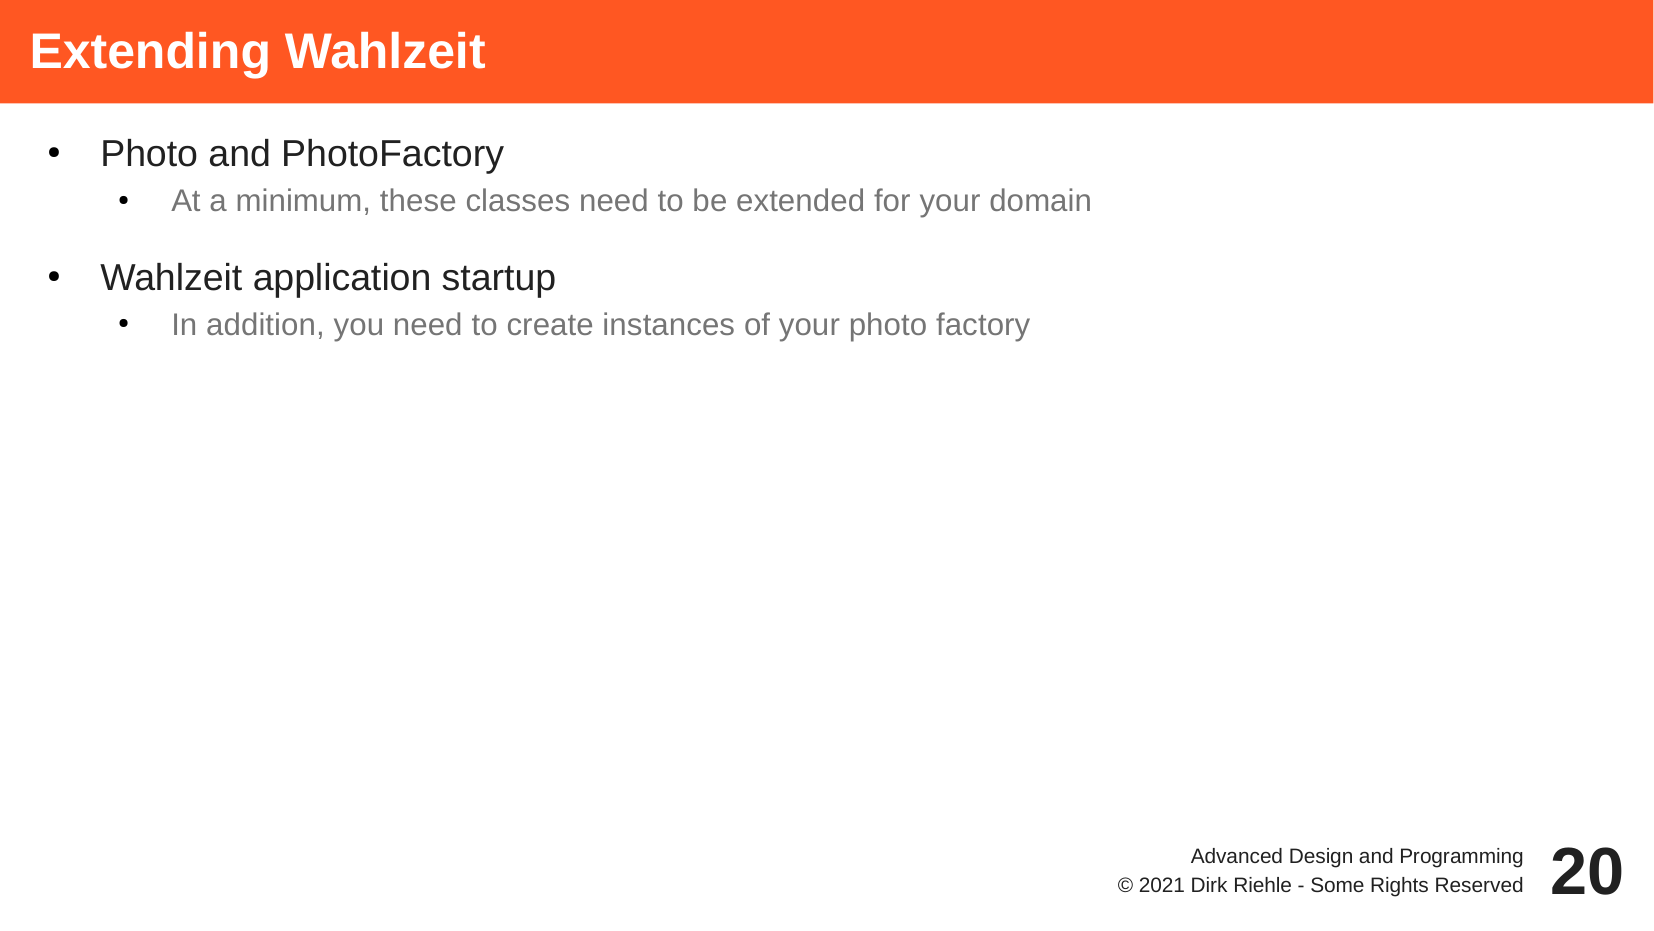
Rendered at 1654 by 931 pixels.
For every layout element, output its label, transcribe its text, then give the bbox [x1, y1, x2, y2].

list Photo and PhotoFactory At a minimum, these classes need to be extended for your domain Wahlzeit application startup In addition, you need to create instances of your photo factory [29, 132, 1625, 813]
title Extending Wahlzeit [0, 0, 1654, 104]
